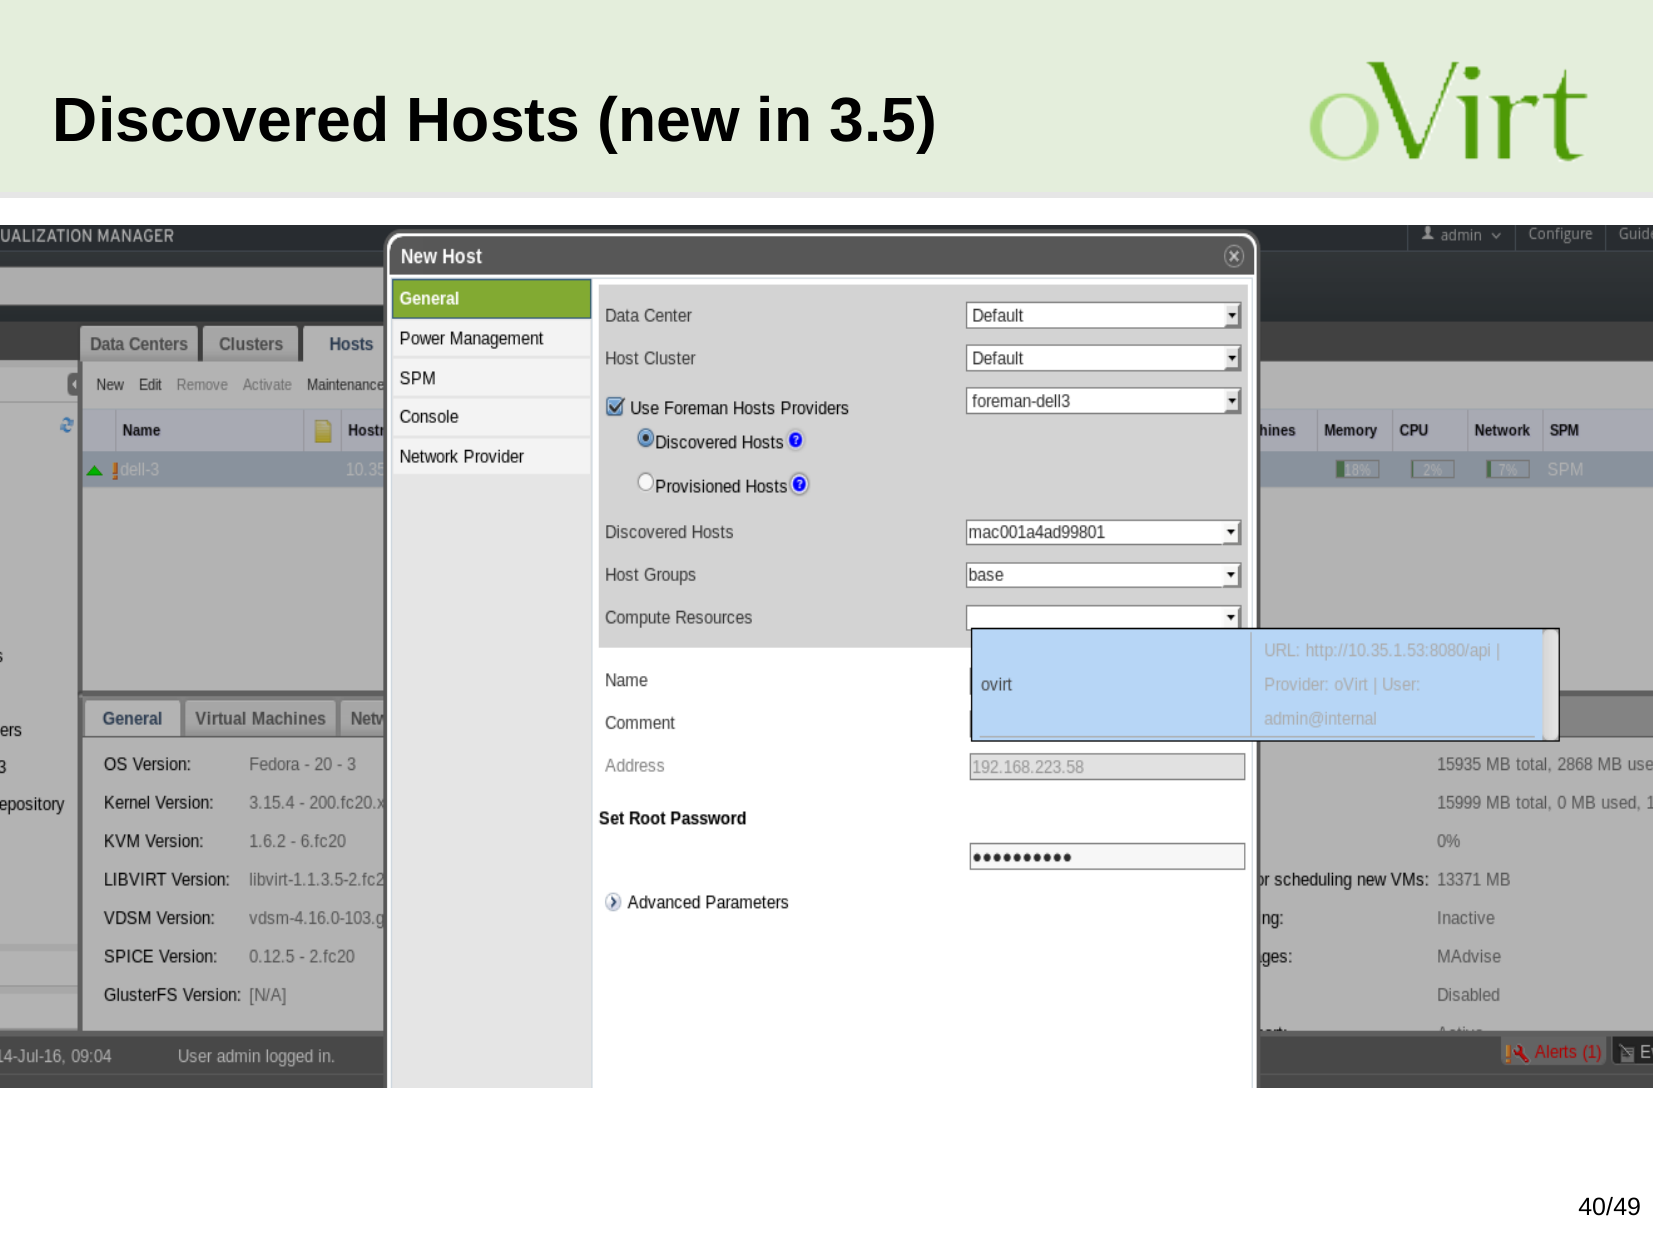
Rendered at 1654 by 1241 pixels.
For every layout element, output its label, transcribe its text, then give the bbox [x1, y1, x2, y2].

title Discovered Hosts (new in 3.5) [52, 14, 1330, 154]
picture [0, 225, 1653, 1088]
picture [1289, 36, 1613, 181]
